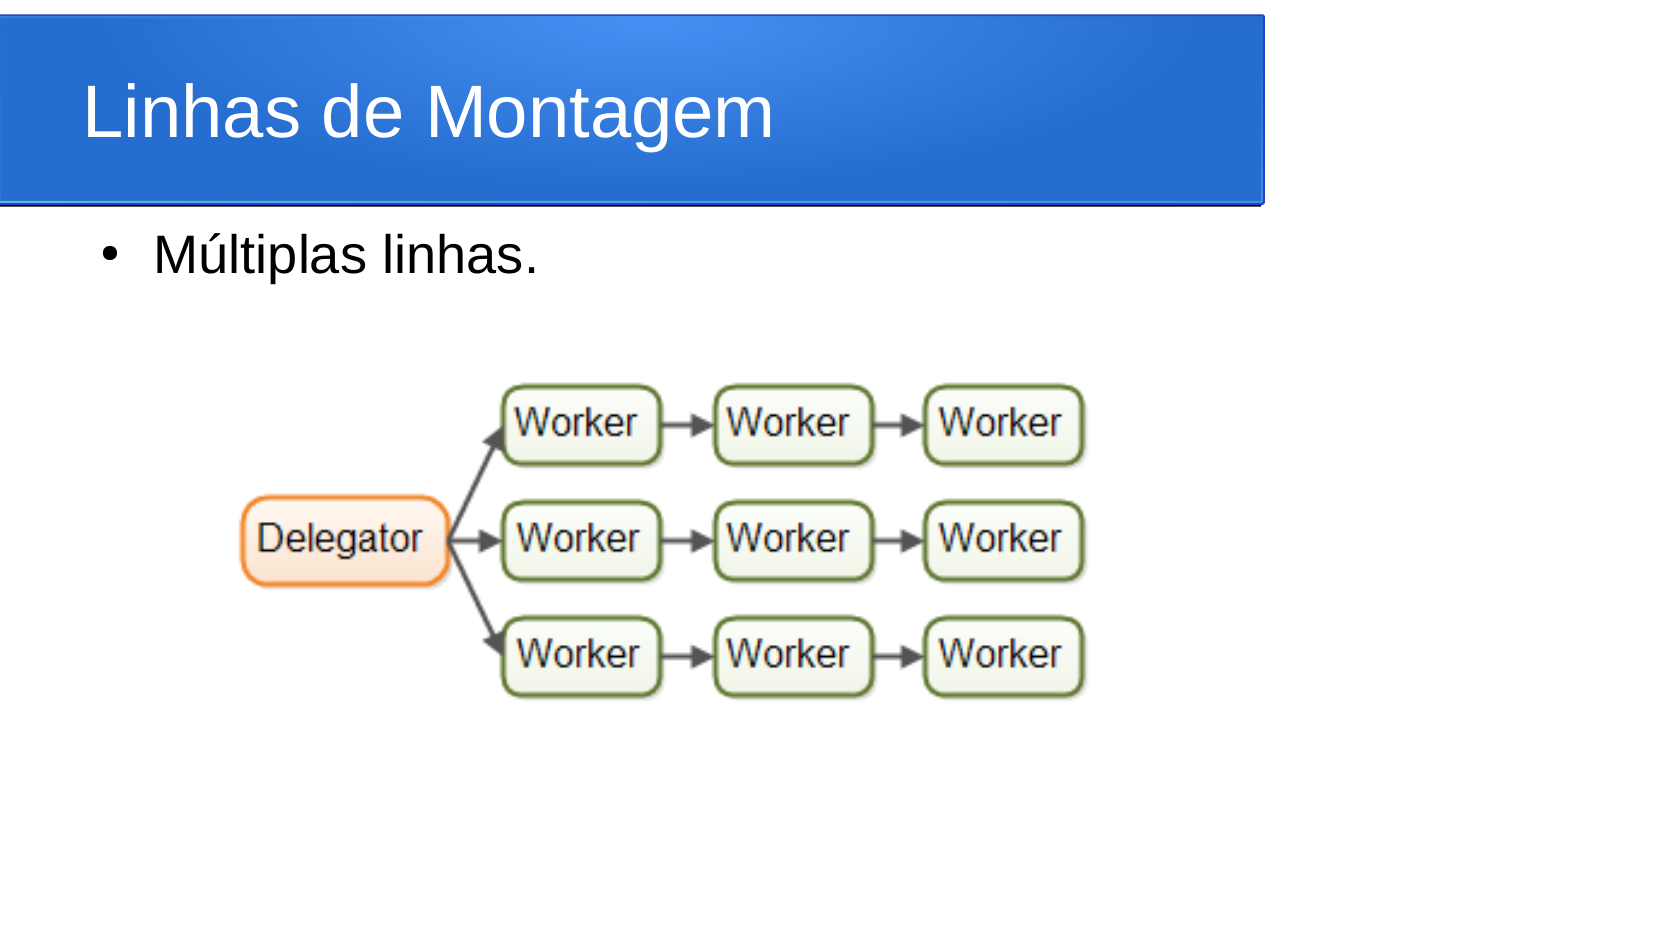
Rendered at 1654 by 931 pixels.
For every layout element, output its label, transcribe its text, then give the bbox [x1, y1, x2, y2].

list Múltiplas linhas. [82, 224, 1571, 764]
picture [223, 333, 1120, 738]
title Linhas de Montagem [82, 35, 1235, 189]
